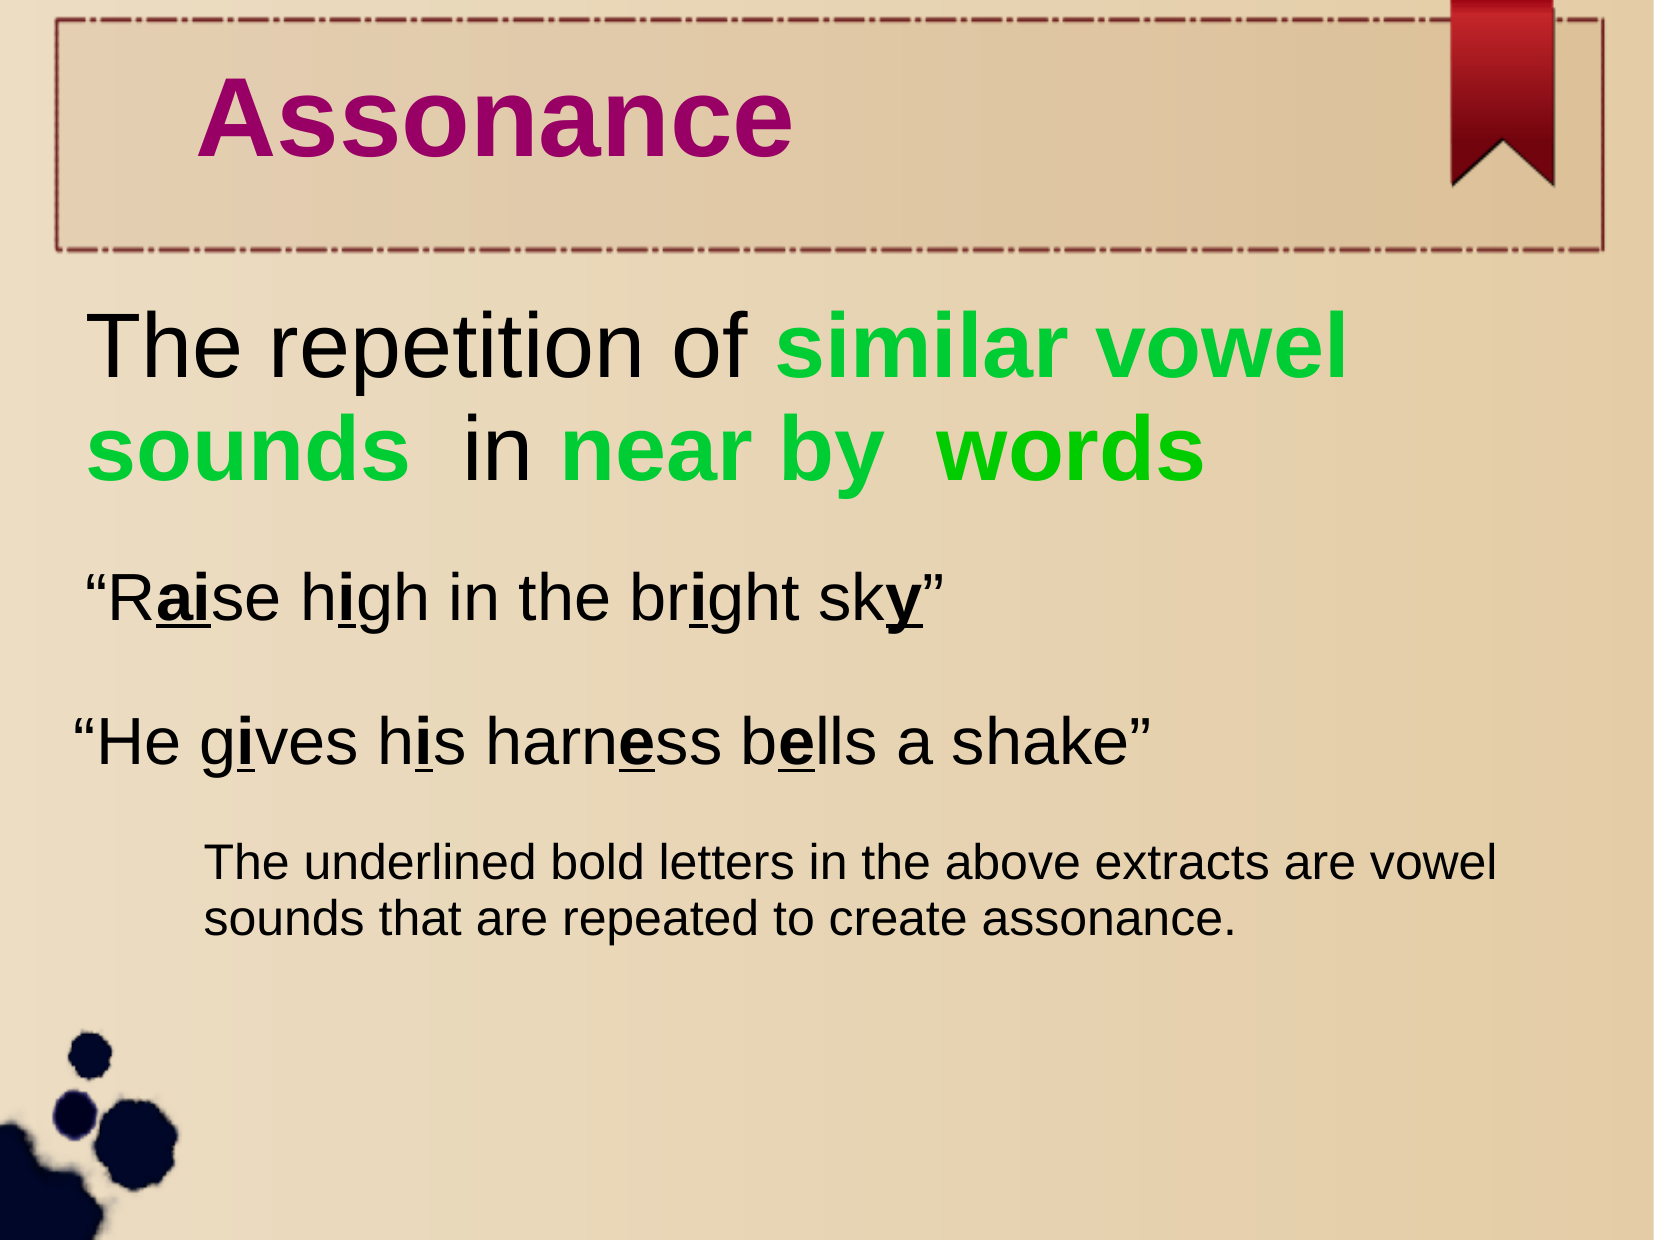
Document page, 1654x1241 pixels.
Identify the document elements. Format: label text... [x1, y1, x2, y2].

picture [0, 0, 1654, 1240]
text_box “Raise high in the bright sky” [70, 552, 1607, 697]
text_box “He gives his harness bells a shake” [59, 696, 1312, 787]
text_box The repetition of similar vowel sounds in near by words [70, 287, 1595, 508]
text_box Assonance [82, 47, 1453, 189]
text_box The underlined bold letters in the above extracts are vowel sounds that are repeated to create assonance. [188, 826, 1583, 955]
